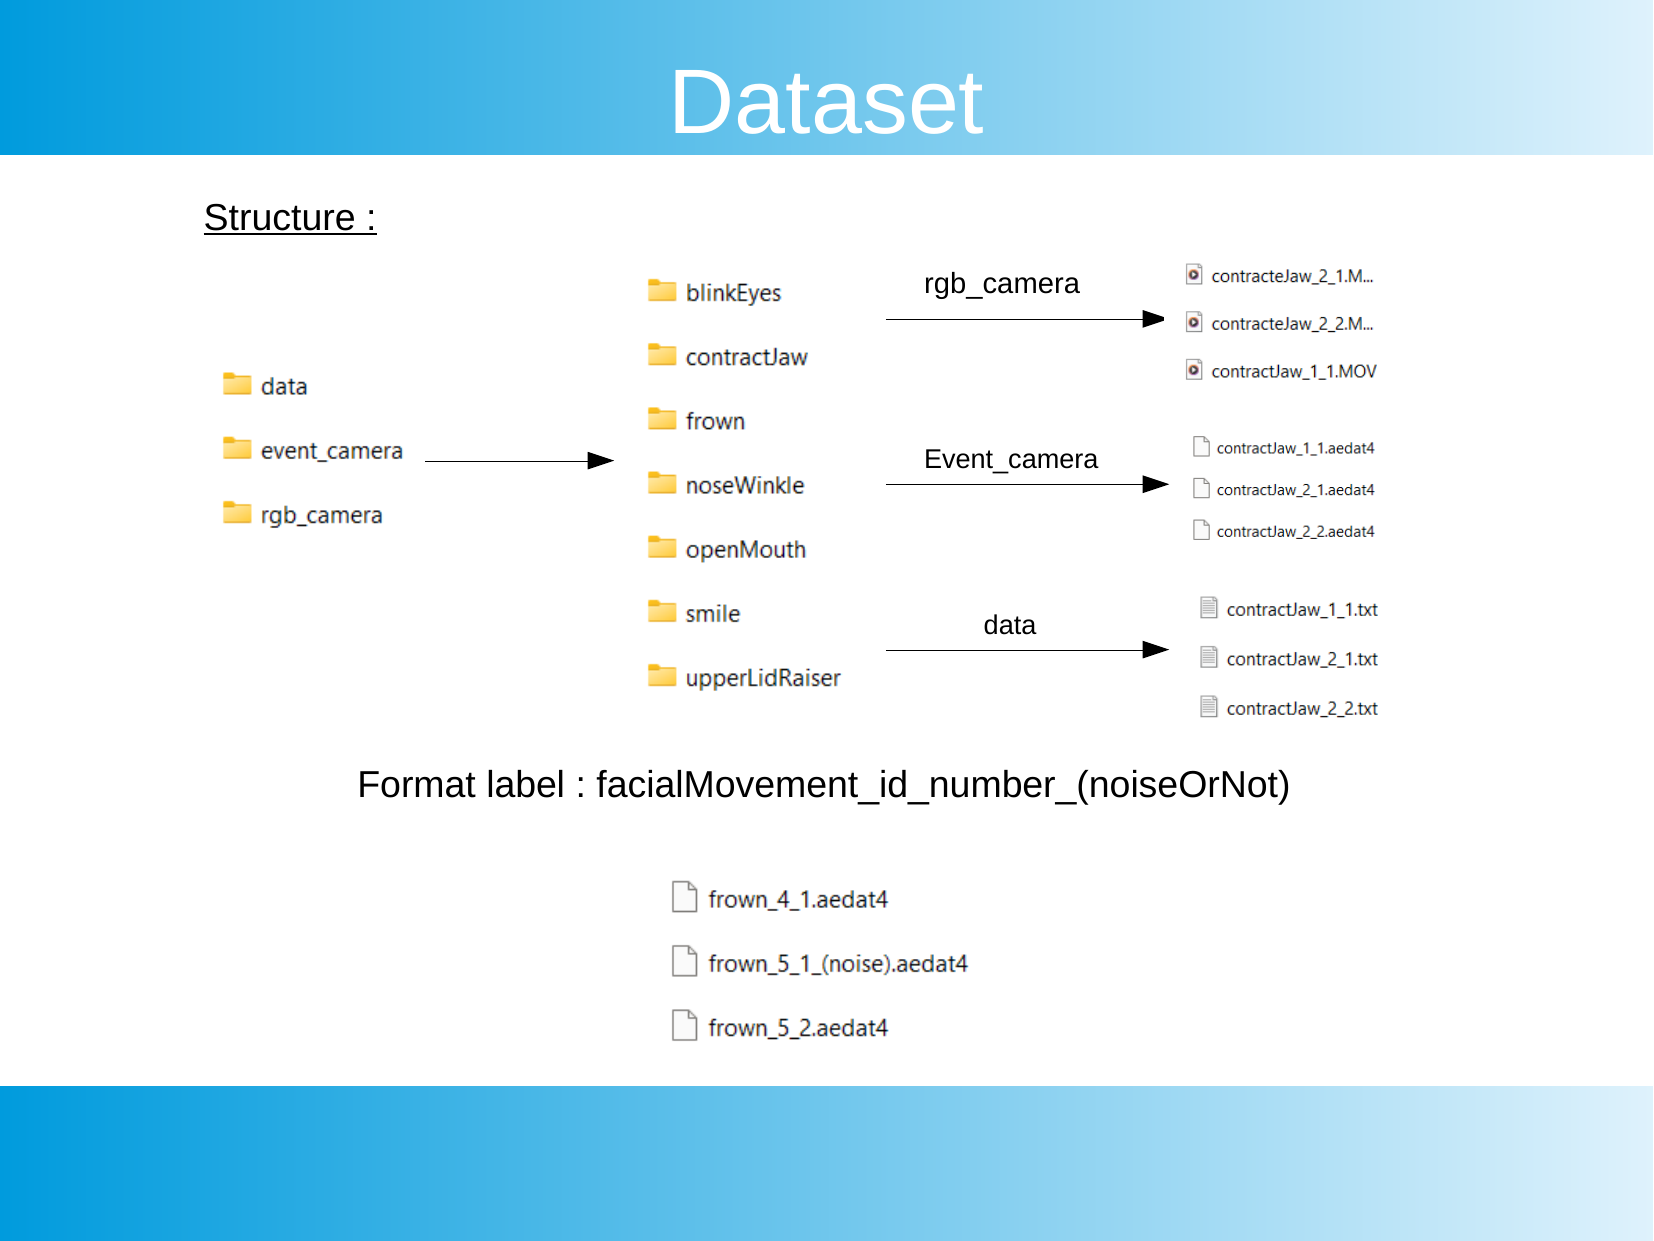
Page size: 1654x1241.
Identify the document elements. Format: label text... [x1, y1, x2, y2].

picture [200, 354, 468, 539]
text_box Structure : [188, 188, 650, 246]
picture [1173, 587, 1418, 733]
text_box rgb_camera [909, 259, 1123, 308]
picture [649, 864, 1081, 1063]
picture [625, 259, 1034, 728]
picture [1164, 252, 1385, 388]
text_box Format label : facialMovement_id_number_(noiseOrNot) [342, 755, 1306, 813]
picture [1169, 425, 1394, 545]
title Dataset [82, 49, 1571, 155]
text_box data [969, 602, 1052, 648]
text_box Event_camera [909, 437, 1123, 483]
